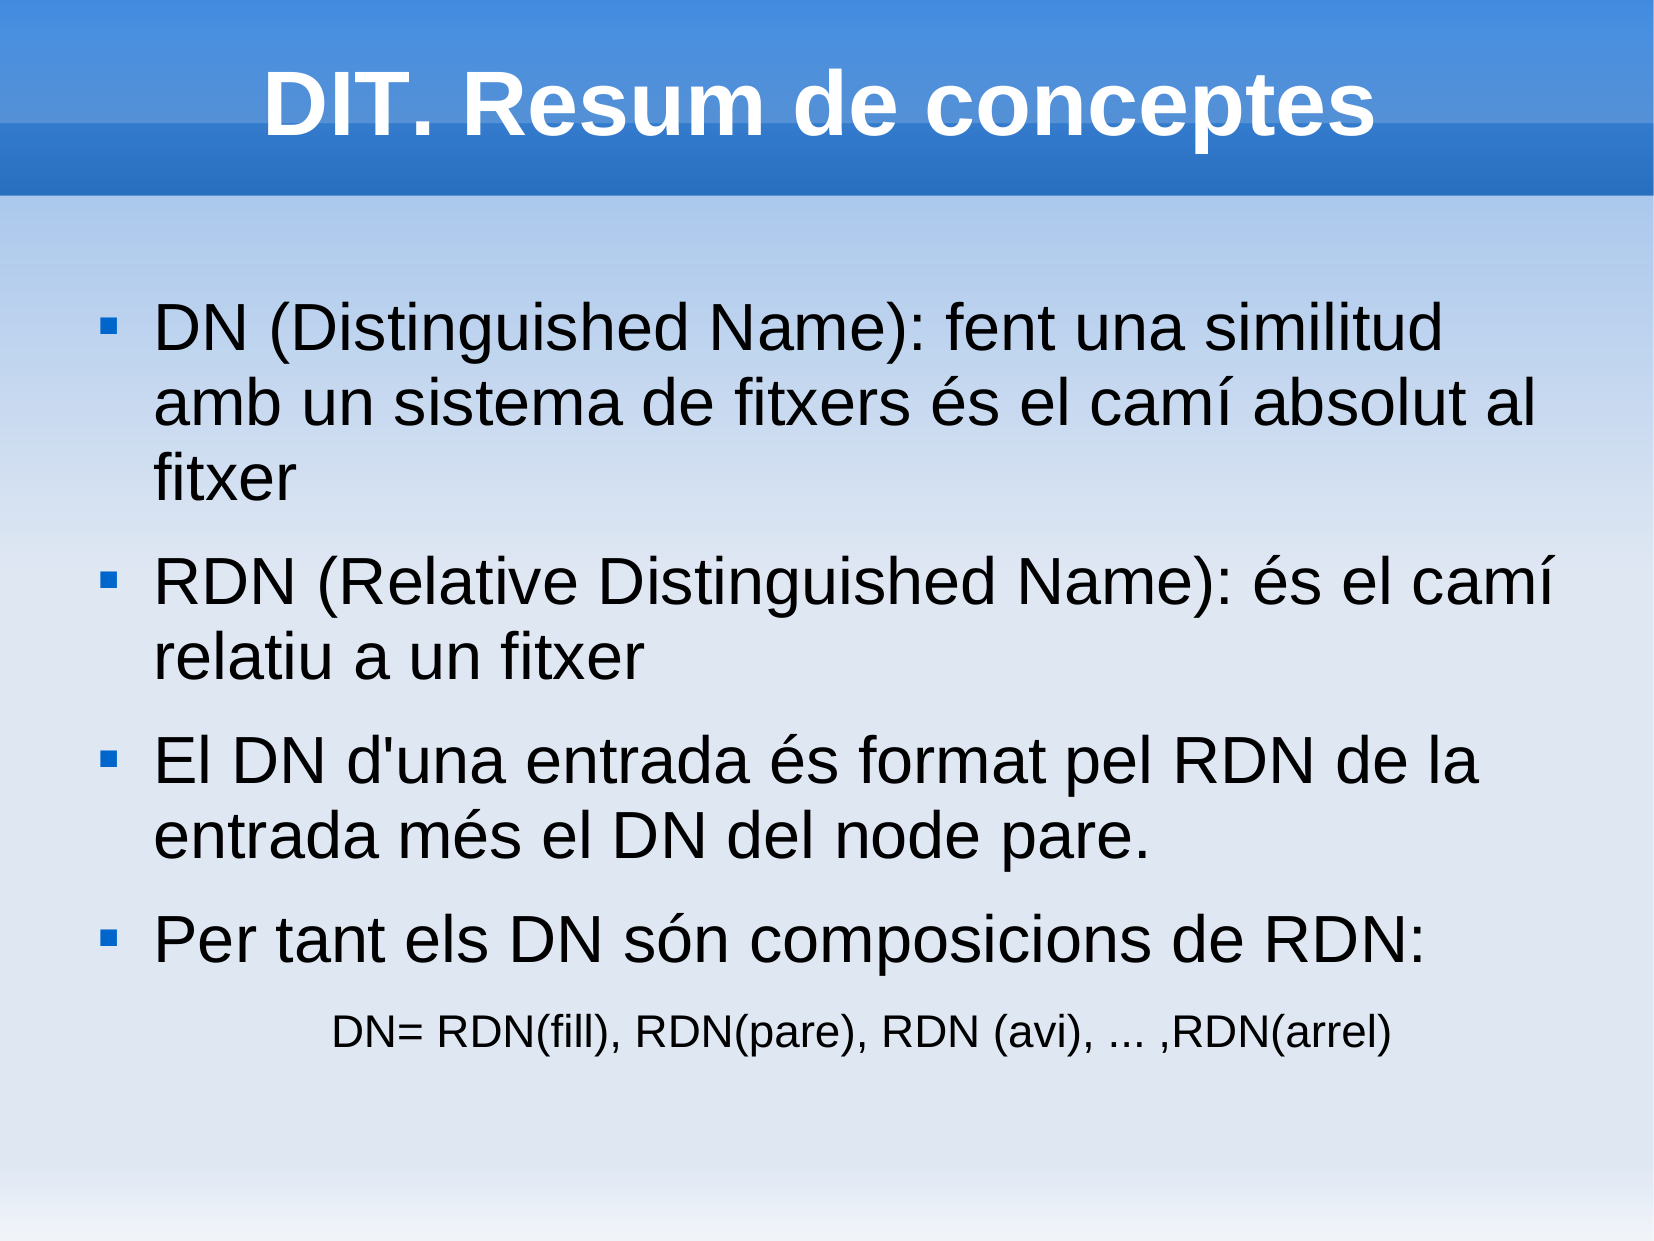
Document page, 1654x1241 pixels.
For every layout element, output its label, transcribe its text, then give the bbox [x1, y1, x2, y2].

title DIT. Resum de conceptes [76, 0, 1565, 208]
picture [0, 0, 1654, 1241]
list DN (Distinguished Name): fent una similitud amb un sistema de fitxers és el camí absolut al fitxer RDN (Relative Distinguished Name): és el camí relatiu a un fitxer El DN d'una entrada és format pel RDN de la entrada més el DN del node pare. Per tant els DN són composicions de RDN: DN= RDN(fill), RDN(pare), RDN (avi), ... ,RDN(arrel) [82, 290, 1571, 1163]
